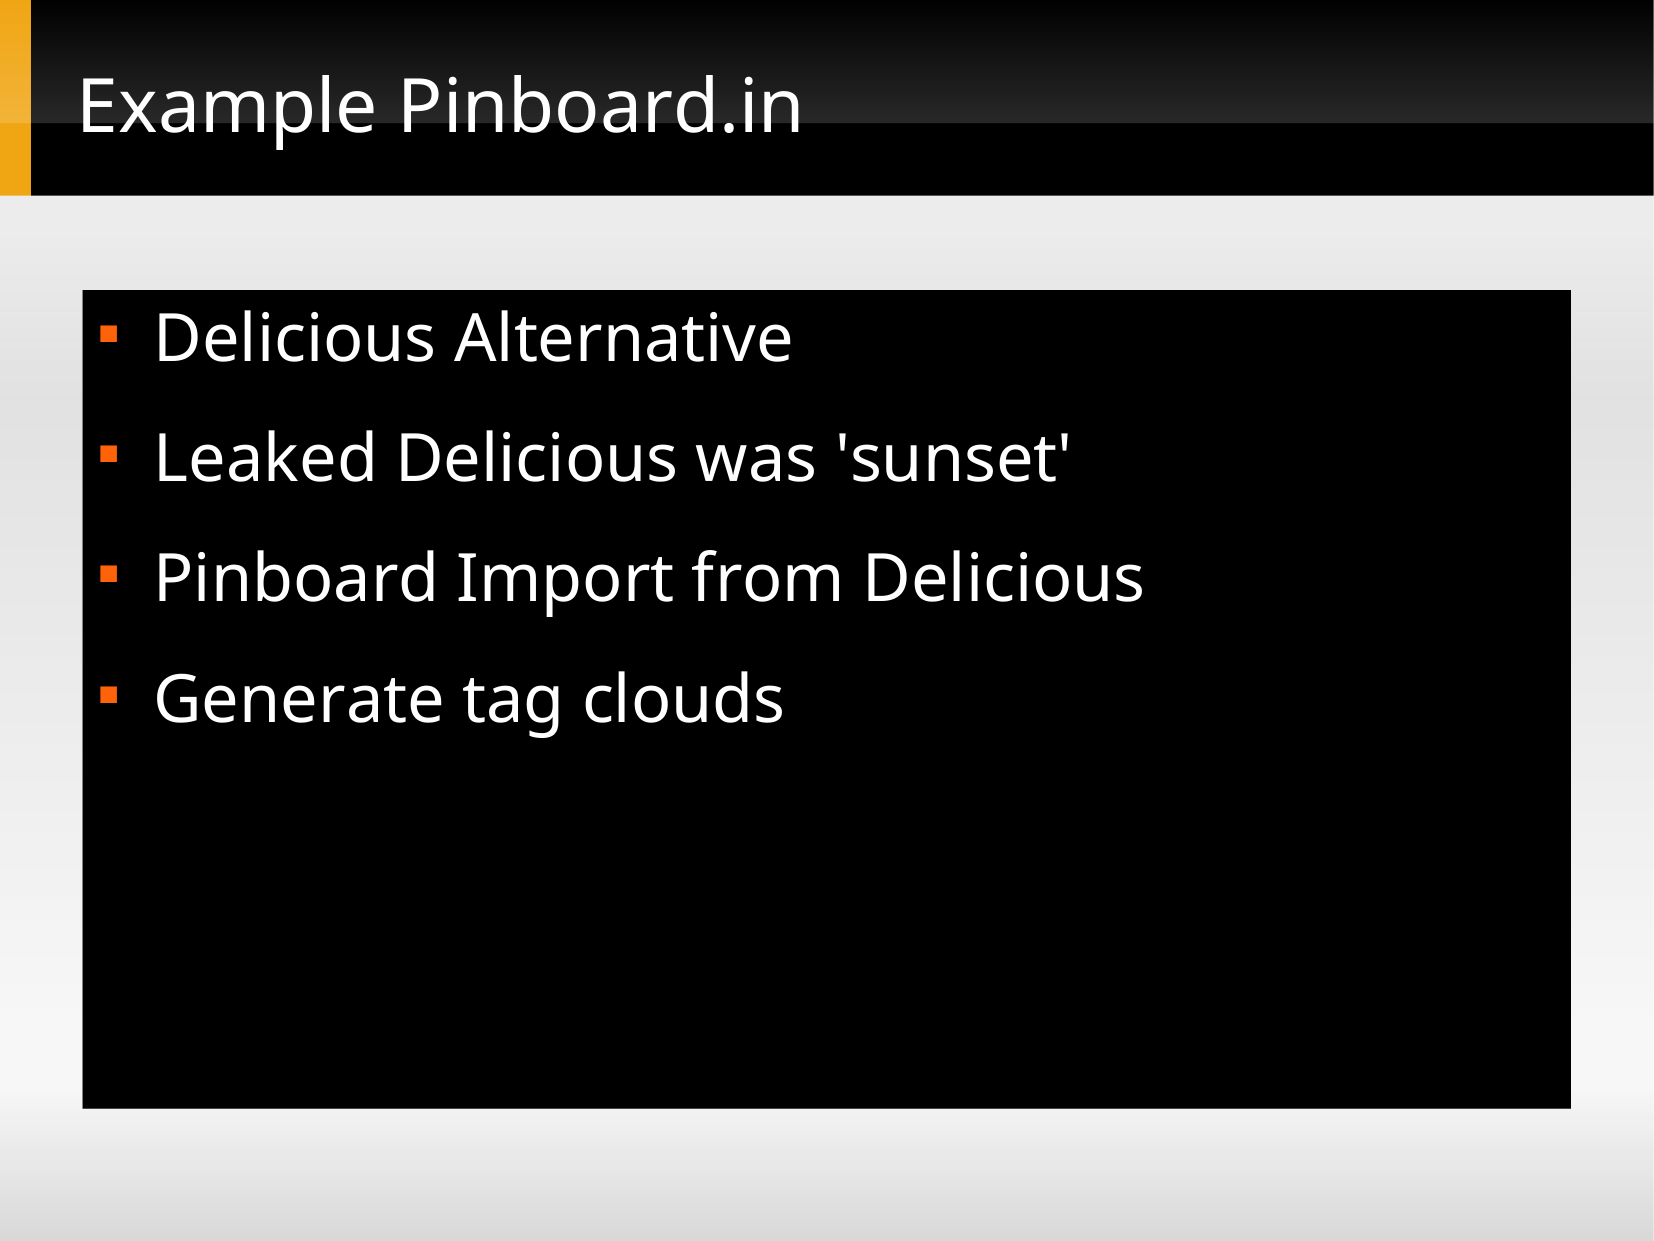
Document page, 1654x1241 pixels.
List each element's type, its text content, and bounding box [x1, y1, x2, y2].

picture [0, 0, 1654, 1241]
list Delicious Alternative Leaked Delicious was 'sunset' Pinboard Import from Delicious Generate tag clouds [82, 290, 1571, 1094]
title Example Pinboard.in [76, 7, 1565, 200]
